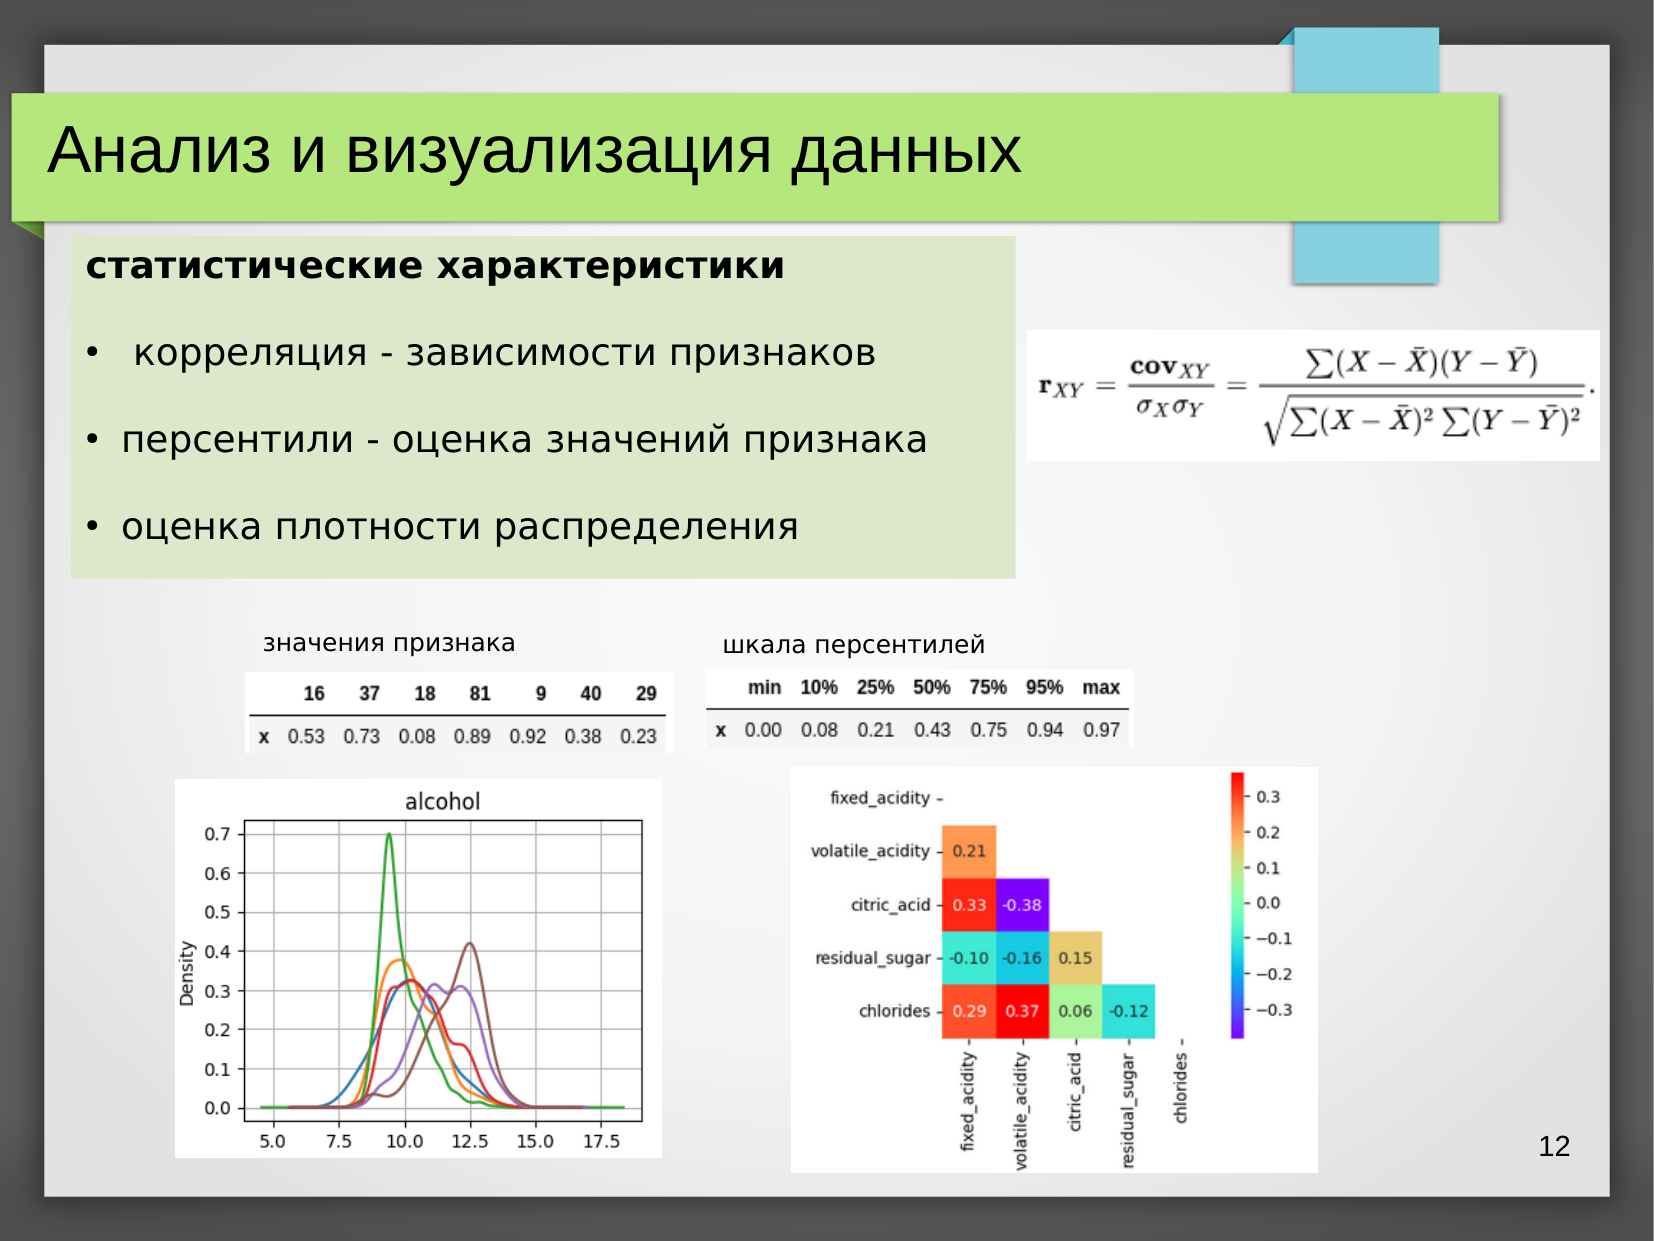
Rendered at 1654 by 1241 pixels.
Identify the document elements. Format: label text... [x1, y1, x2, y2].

text_box значения признака [248, 620, 557, 673]
text_box шкала персентилей [707, 622, 1016, 675]
picture [0, 0, 1654, 1241]
title Анализ и визуализация данных [47, 109, 1465, 189]
text_box статистические характеристики корреляция - зависимости признаков персентили - оценка значений признака оценка плотности распределения [70, 236, 1016, 579]
